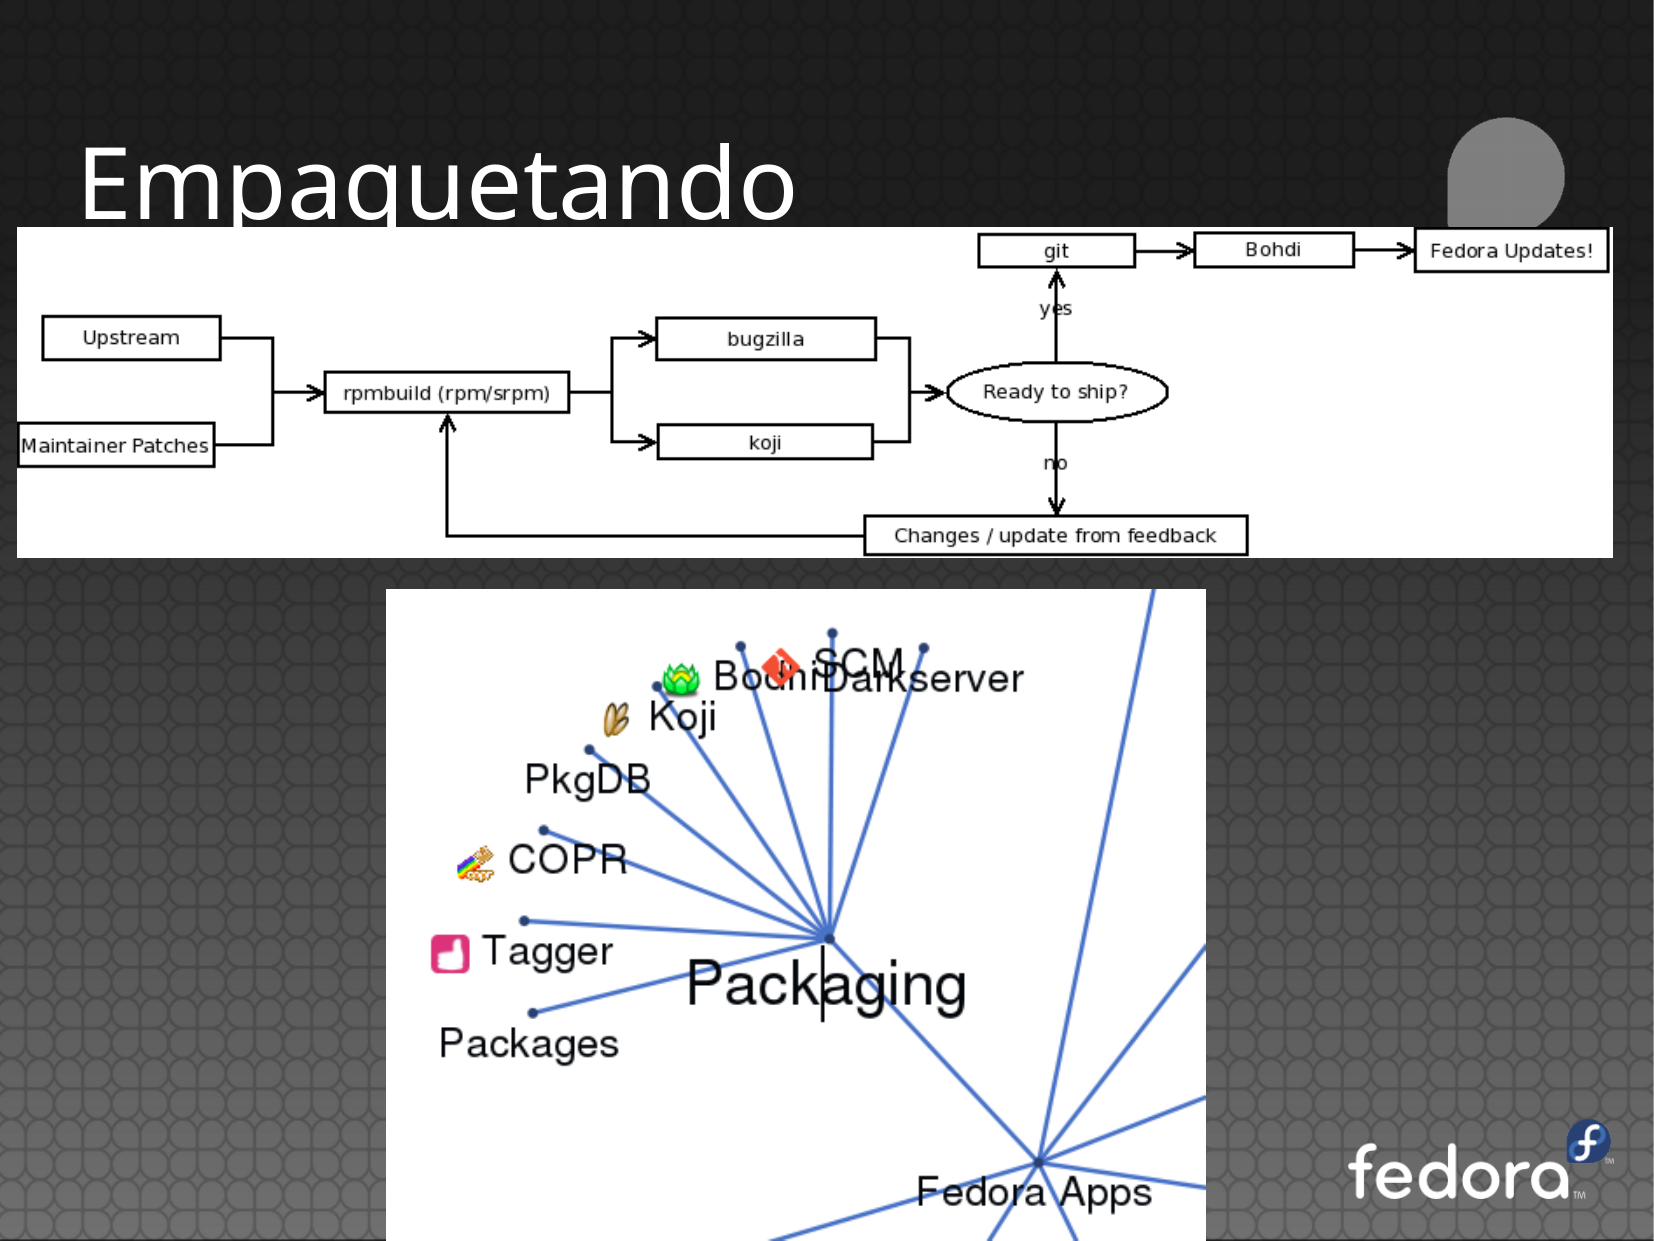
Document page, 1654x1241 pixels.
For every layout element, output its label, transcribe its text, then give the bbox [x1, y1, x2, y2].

picture [0, 0, 1654, 1241]
title Empaquetando [76, 112, 1566, 227]
